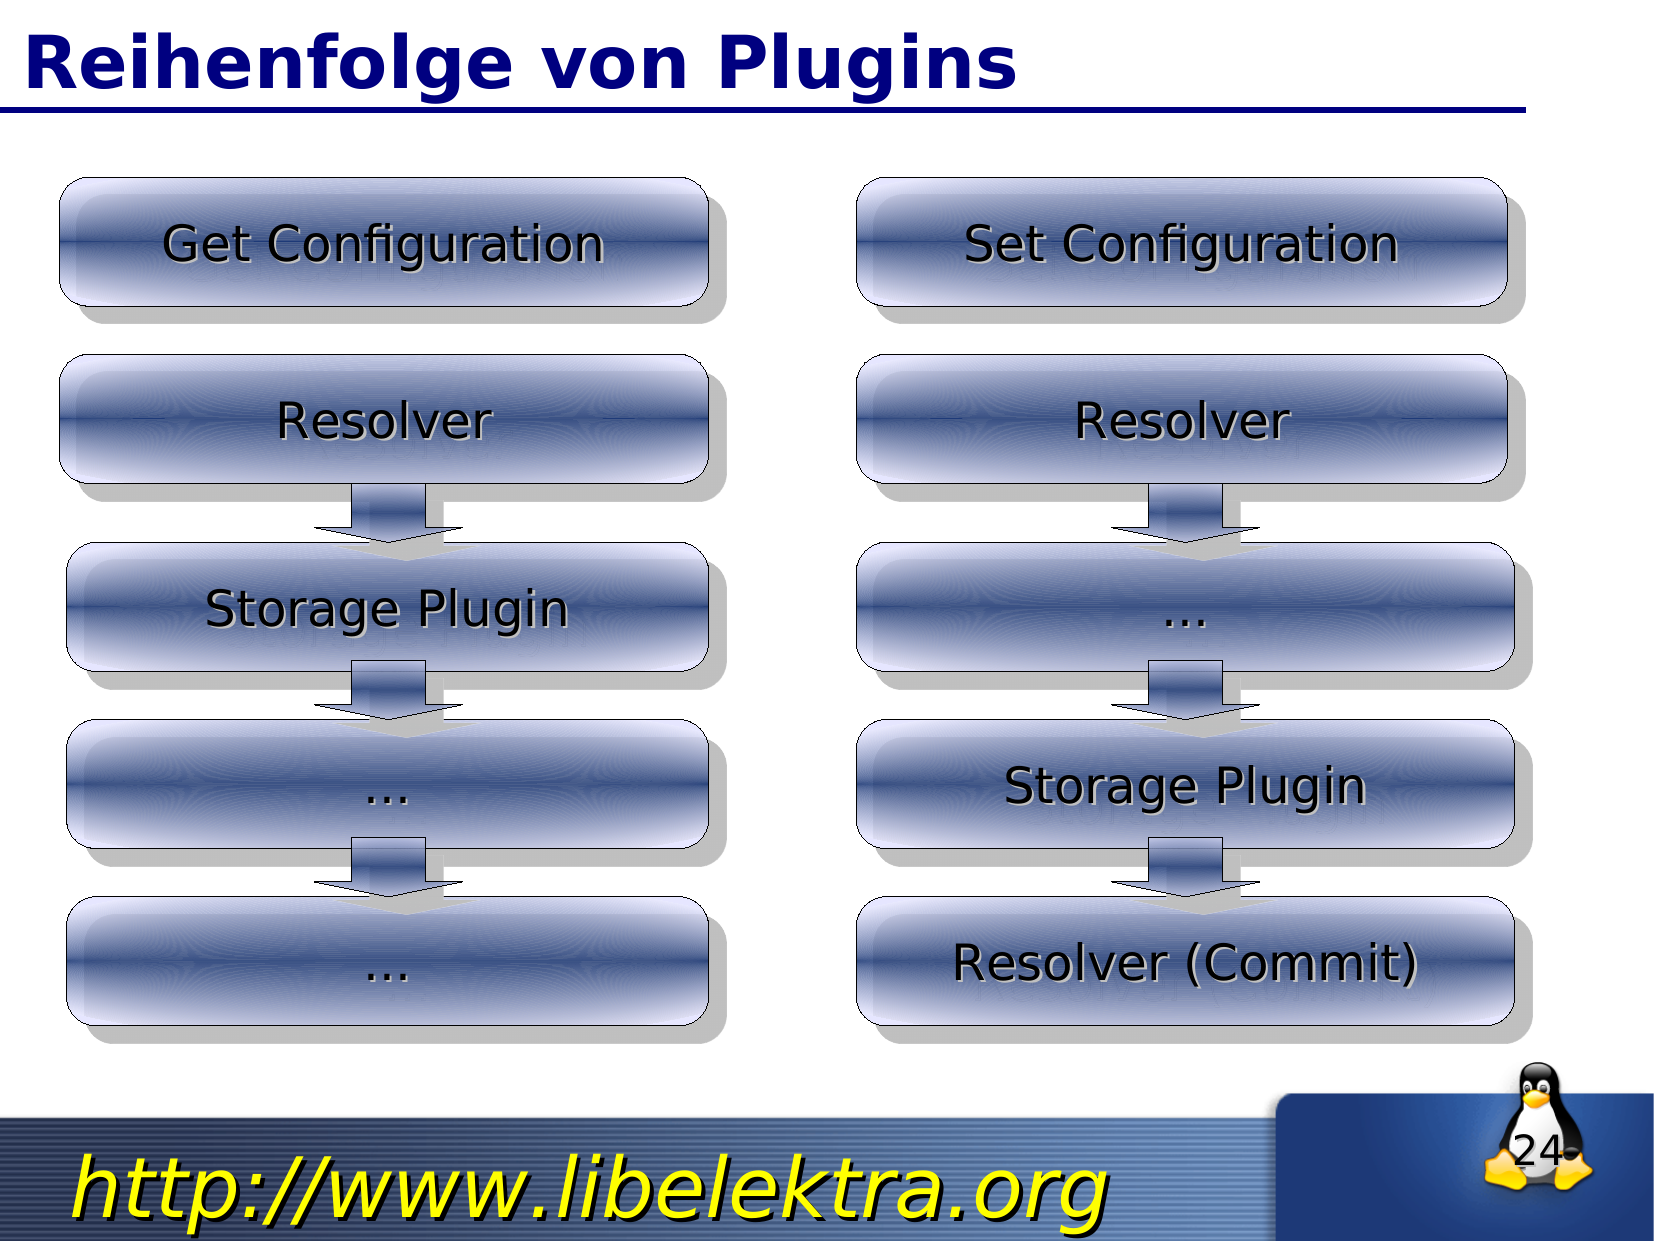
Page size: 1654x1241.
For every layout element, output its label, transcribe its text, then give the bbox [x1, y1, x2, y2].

text_box Get Configuration [59, 177, 709, 307]
text_box ... [66, 896, 709, 1026]
text_box Reihenfolge von Plugins [22, 14, 1611, 111]
text_box [314, 837, 463, 897]
text_box [1111, 483, 1260, 543]
text_box [314, 660, 463, 720]
text_box ... [66, 719, 709, 849]
text_box [314, 483, 463, 543]
text_box Storage Plugin [856, 719, 1515, 849]
text_box Set Configuration [856, 177, 1508, 307]
text_box Resolver [856, 354, 1508, 484]
picture [0, 1061, 1654, 1241]
text_box [1111, 660, 1260, 720]
text_box <Nummer> [1312, 1122, 1565, 1178]
text_box Resolver [59, 354, 709, 484]
text_box Resolver (Commit) [856, 896, 1515, 1026]
text_box Storage Plugin [66, 542, 709, 672]
text_box ... [856, 542, 1515, 672]
text_box [1111, 837, 1260, 897]
